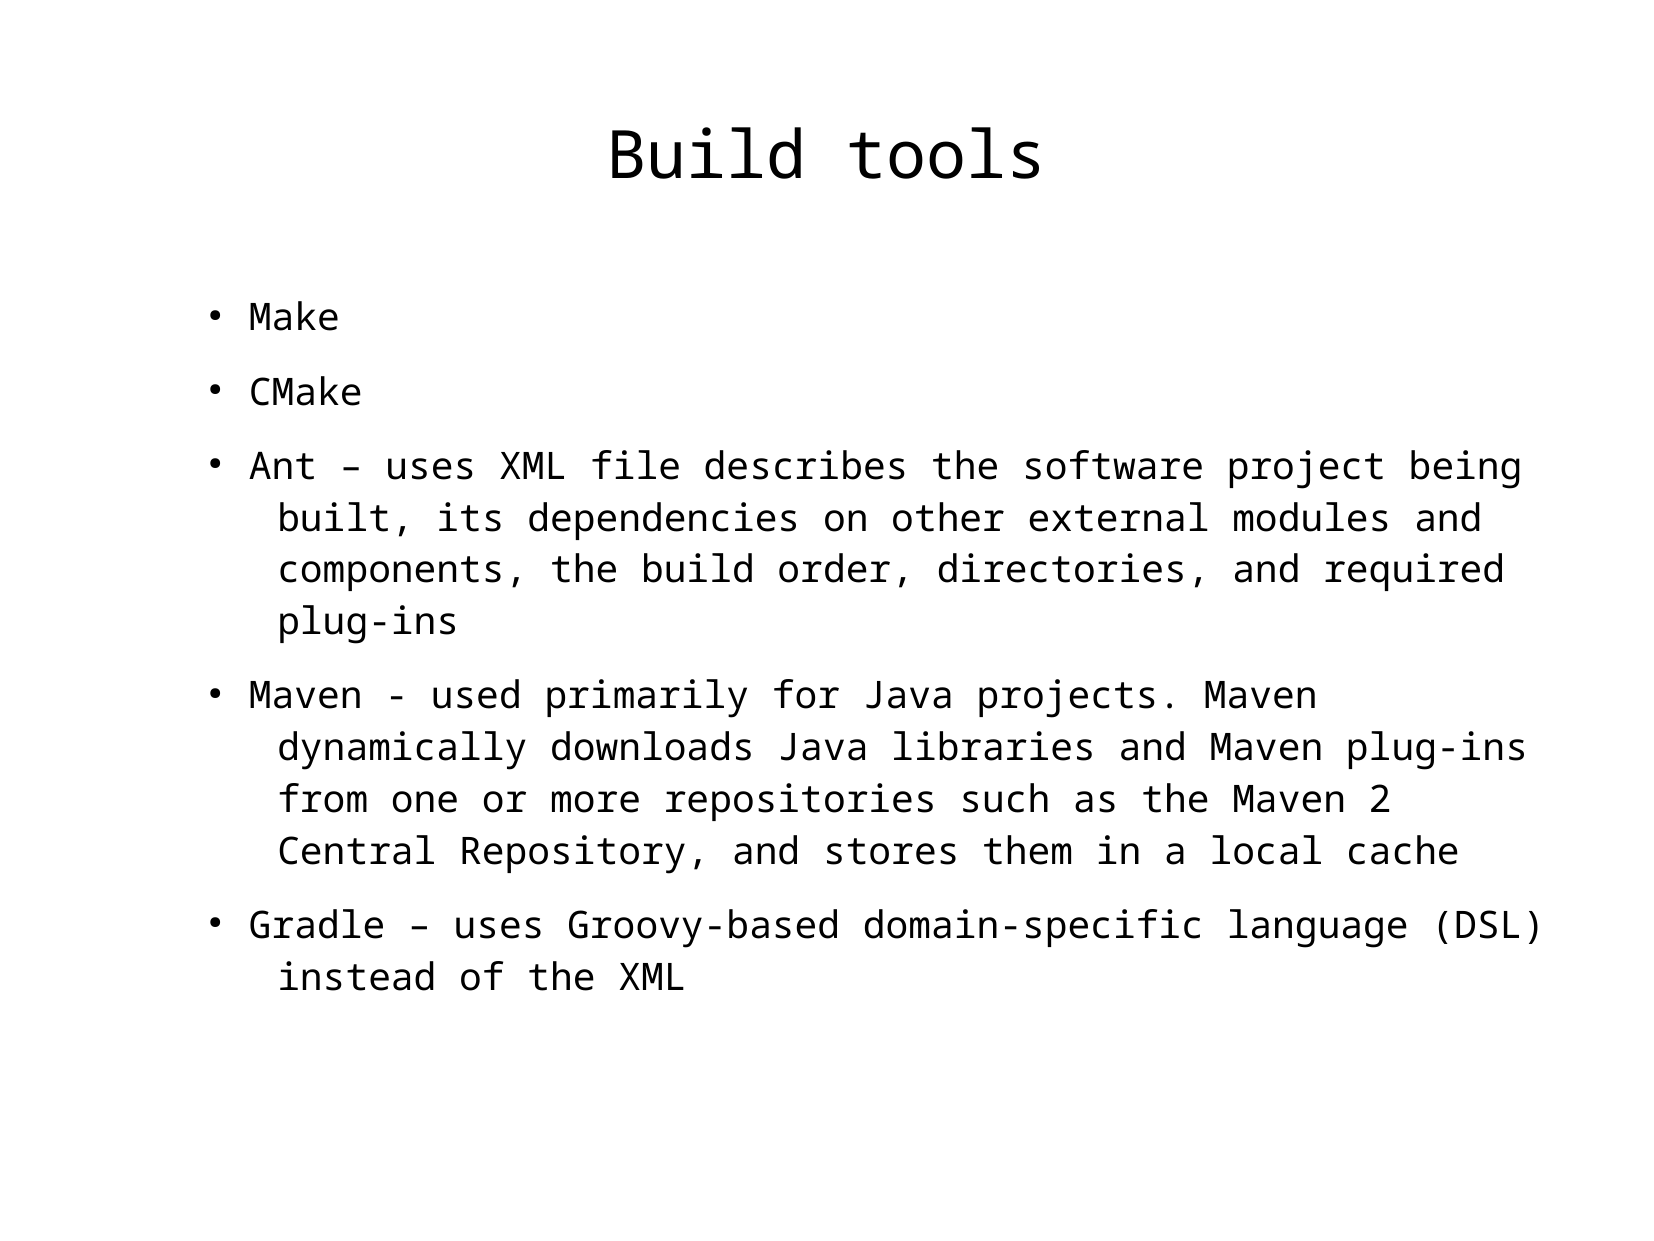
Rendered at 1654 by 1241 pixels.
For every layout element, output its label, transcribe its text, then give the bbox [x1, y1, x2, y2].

list Make CMake Ant – uses XML file describes the software project being built, its dependencies on other external modules and components, the build order, directories, and required plug-ins Maven - used primarily for Java projects. Maven dynamically downloads Java libraries and Maven plug-ins from one or more repositories such as the Maven 2 Central Repository, and stores them in a local cache Gradle – uses Groovy-based domain-specific language (DSL) instead of the XML [82, 290, 1571, 1010]
title Build tools [82, 49, 1571, 257]
